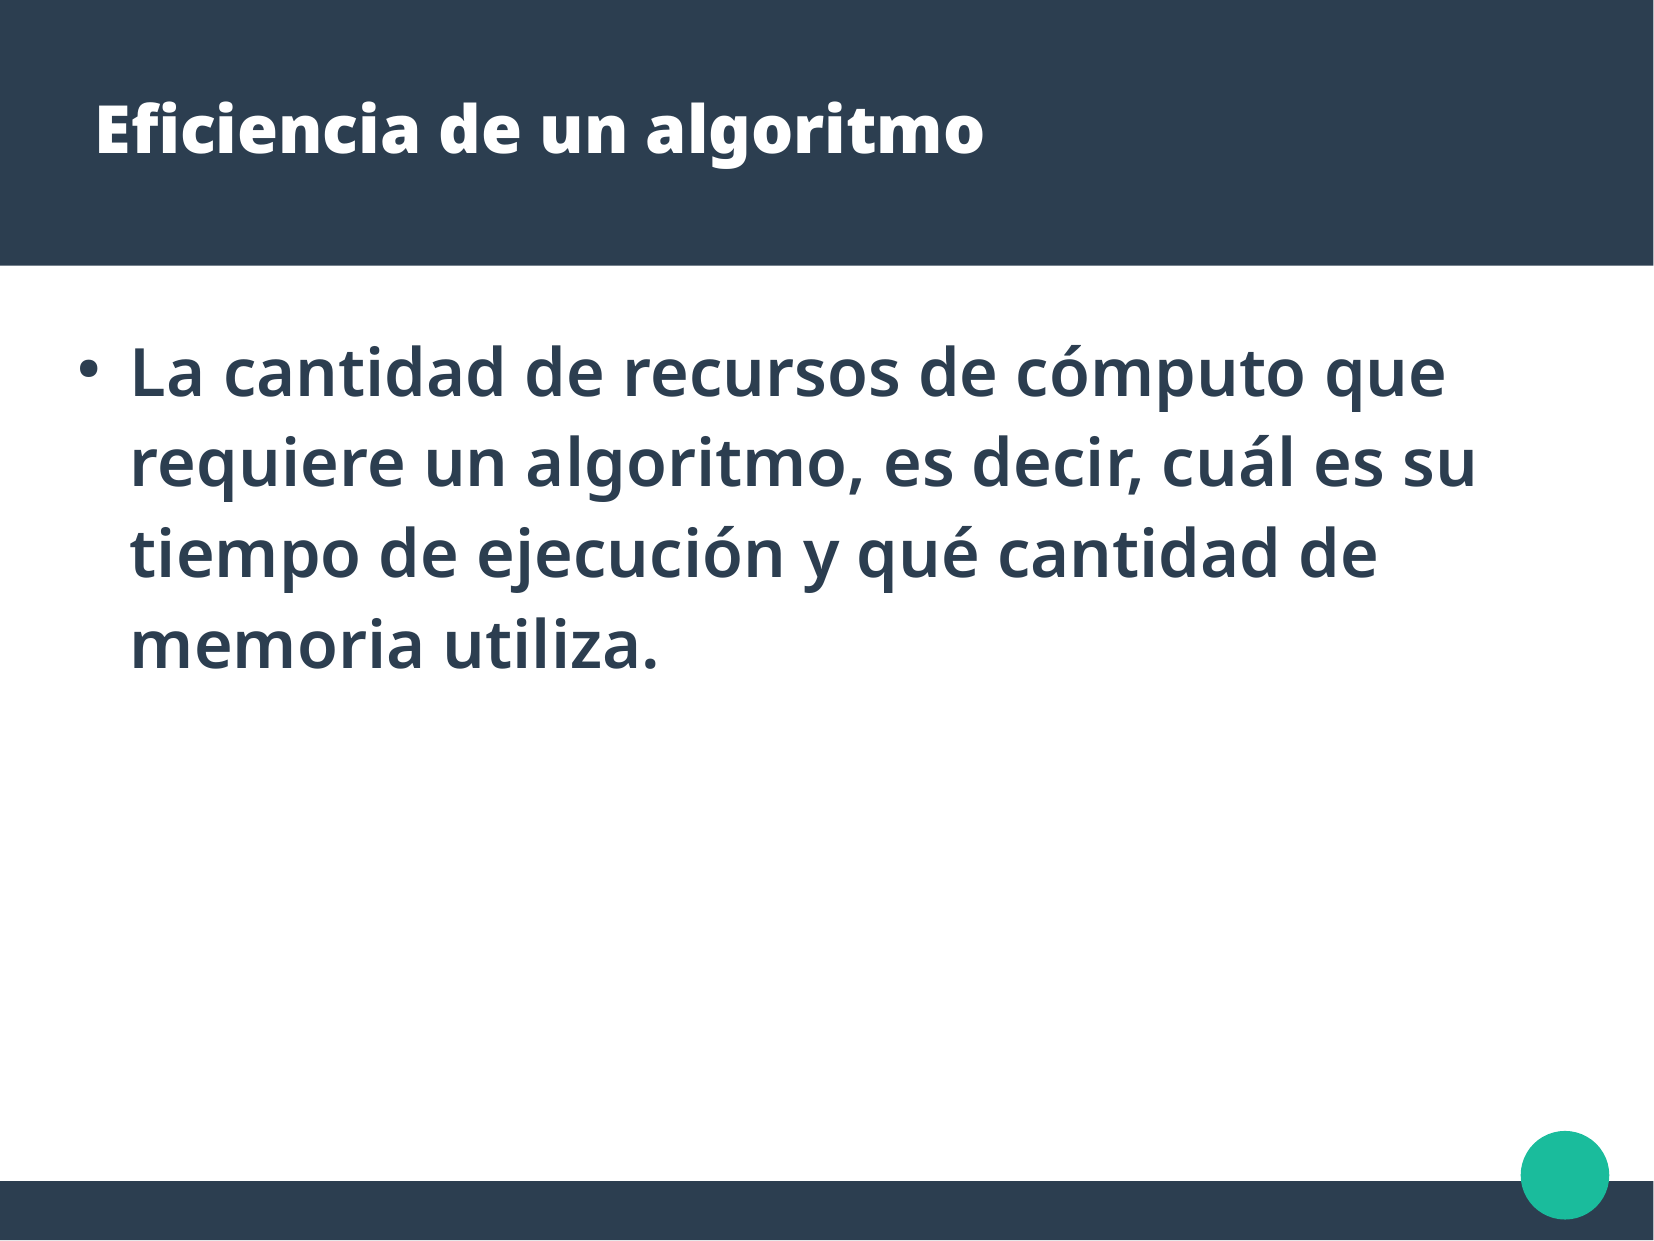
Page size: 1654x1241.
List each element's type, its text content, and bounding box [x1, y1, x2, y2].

title Eficiencia de un algoritmo [59, 49, 1595, 207]
list La cantidad de recursos de cómputo que requiere un algoritmo, es decir, cuál es su tiempo de ejecución y qué cantidad de memoria utiliza. [59, 324, 1595, 1152]
